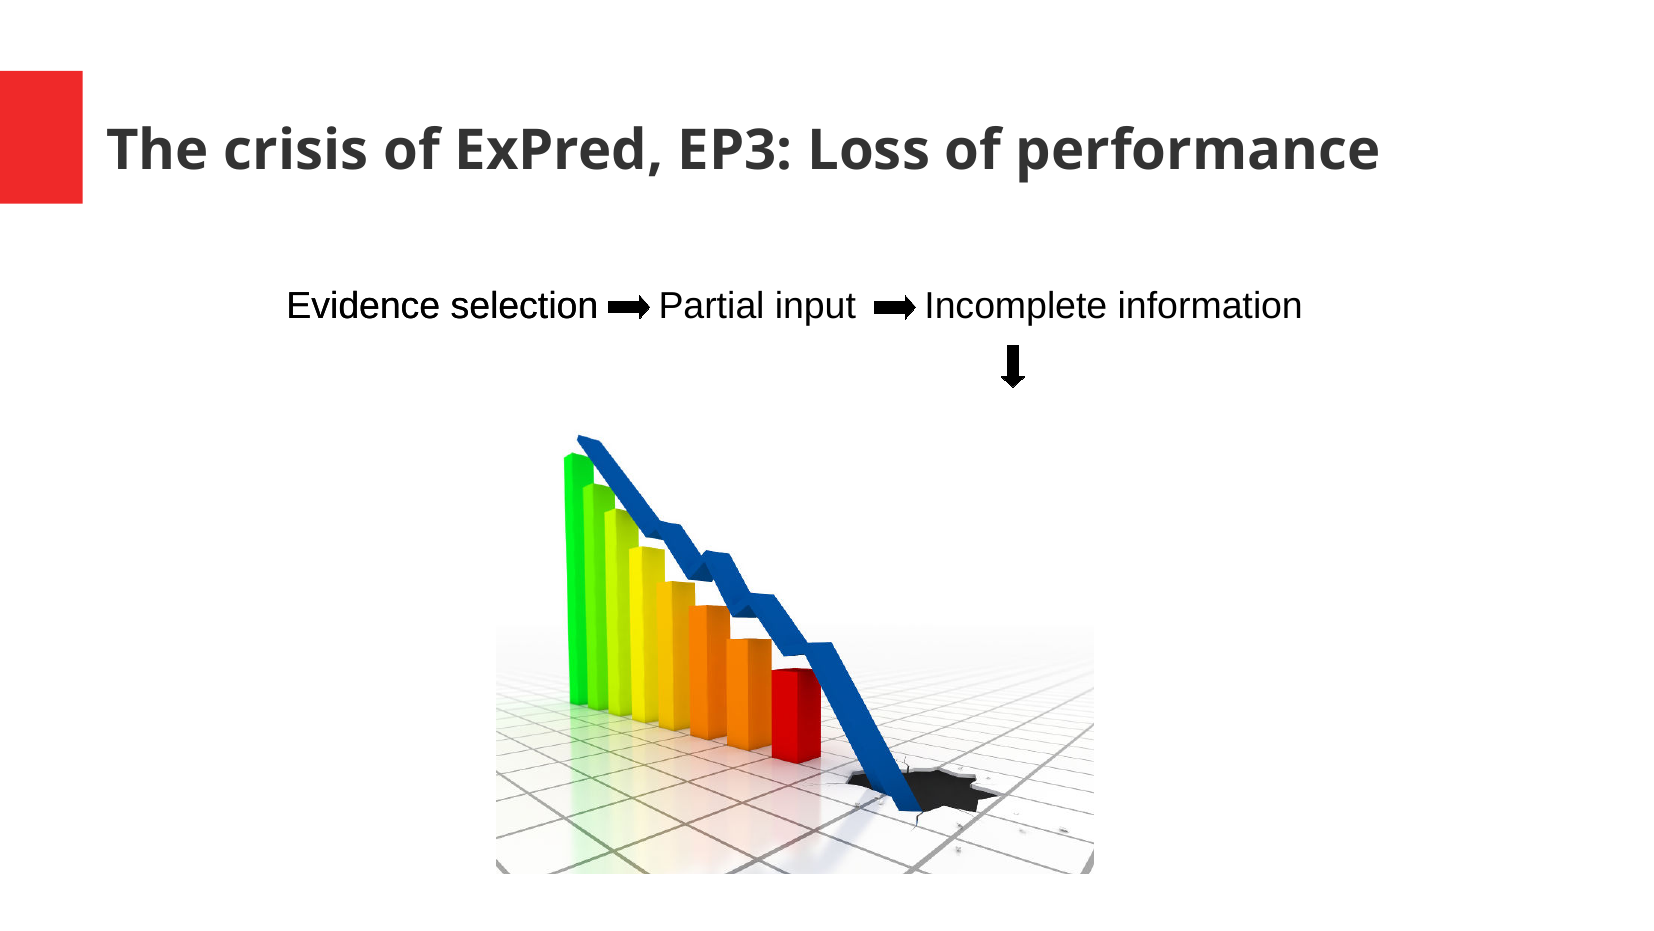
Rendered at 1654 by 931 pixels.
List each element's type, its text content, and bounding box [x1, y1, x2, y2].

text_box Incomplete information [909, 277, 1318, 335]
text_box [1001, 345, 1025, 388]
text_box Evidence selection [271, 277, 614, 335]
title The crisis of ExPred, EP3: Loss of performance [106, 59, 1512, 237]
text_box [874, 295, 916, 320]
text_box Partial input [643, 277, 871, 335]
text_box [608, 295, 650, 319]
picture [496, 425, 1094, 875]
